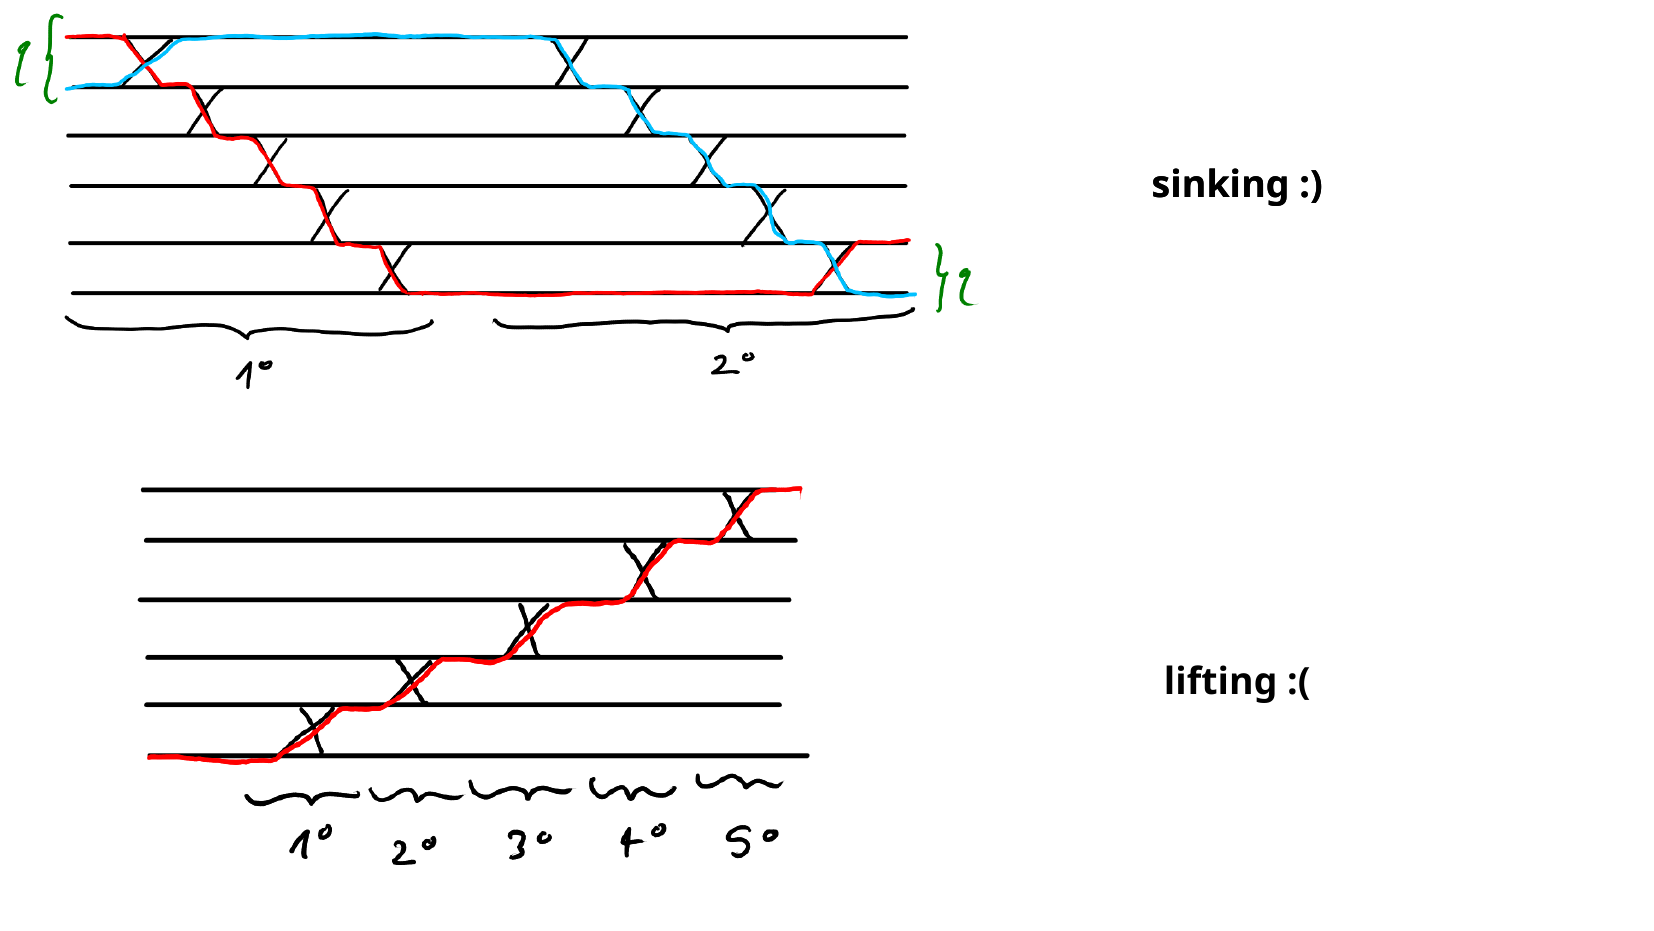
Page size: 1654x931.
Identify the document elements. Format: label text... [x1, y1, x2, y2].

text_box lifting :( [1087, 647, 1388, 713]
text_box sinking :) [1087, 150, 1388, 216]
picture [0, 0, 1023, 413]
picture [112, 466, 849, 901]
